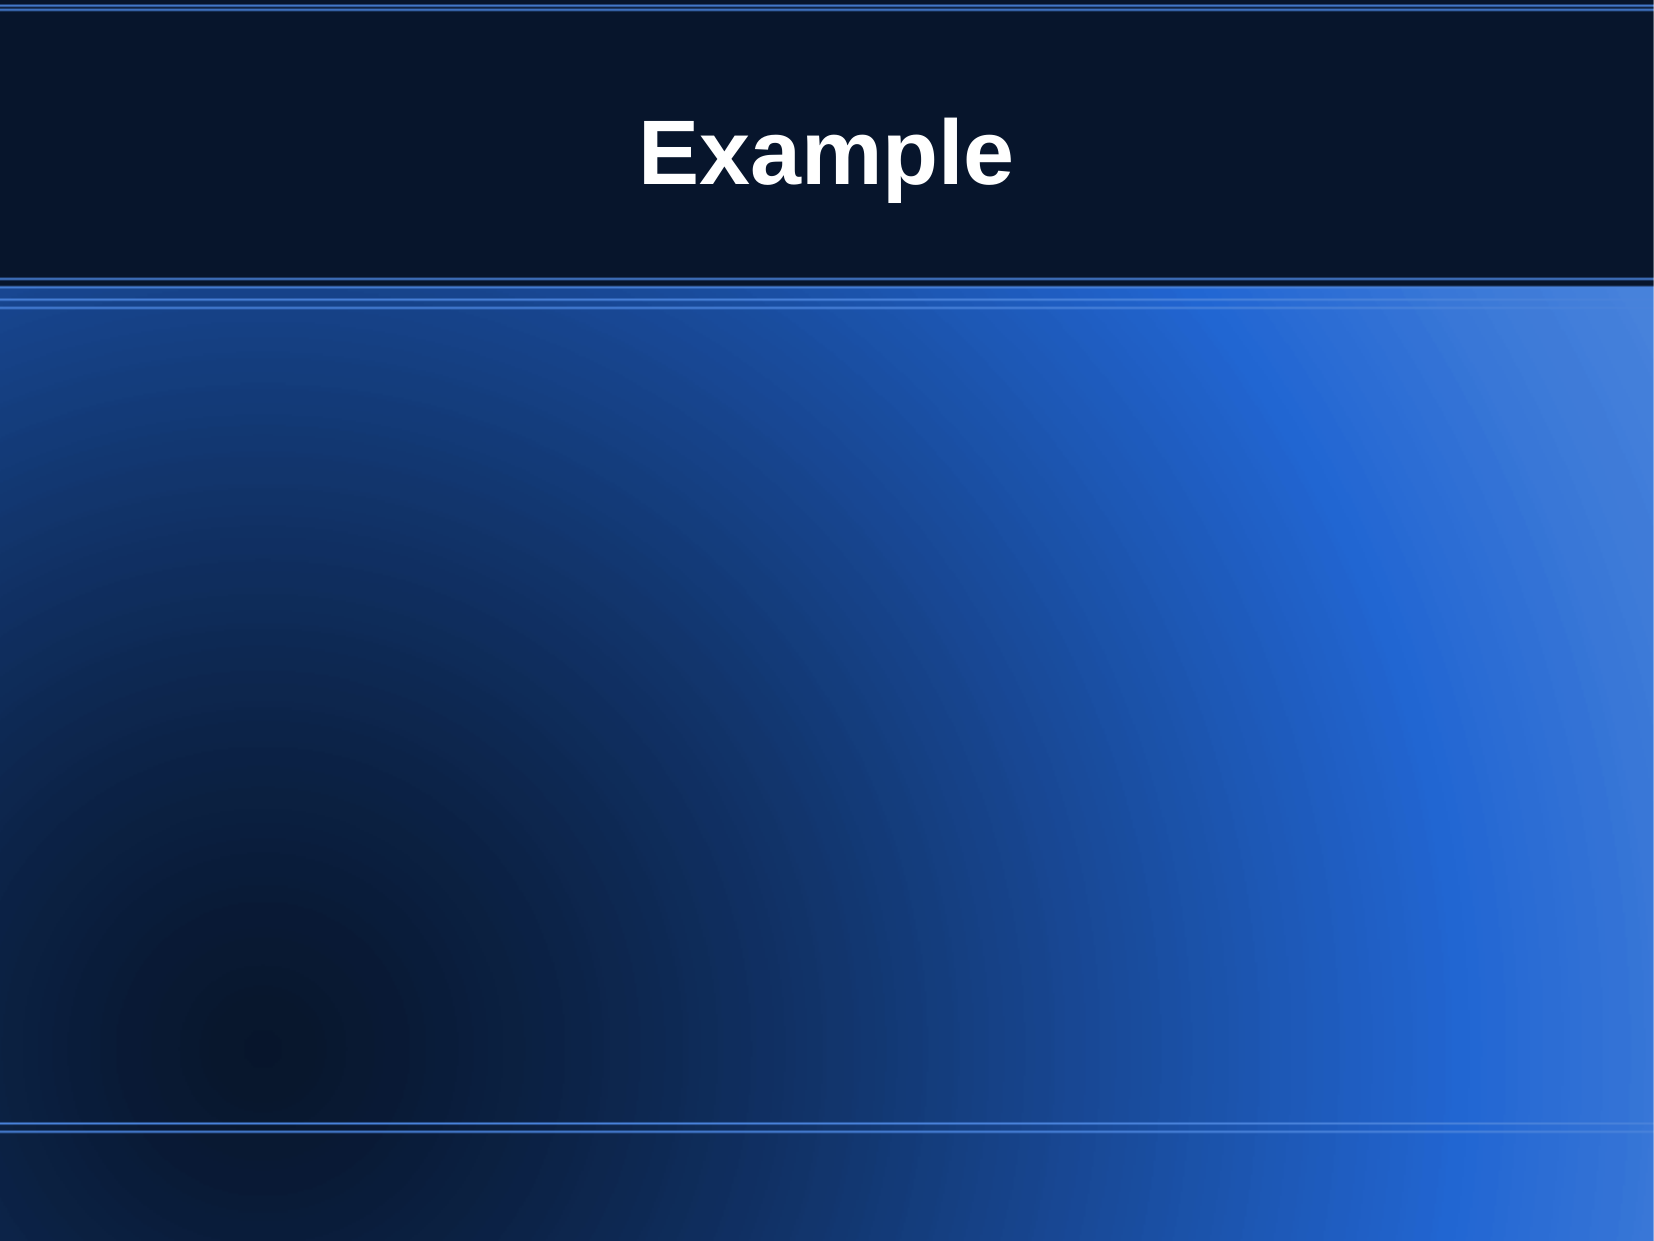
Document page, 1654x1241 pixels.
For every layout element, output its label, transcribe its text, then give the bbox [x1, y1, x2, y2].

picture [0, 0, 1654, 1241]
title Example [82, 56, 1571, 250]
